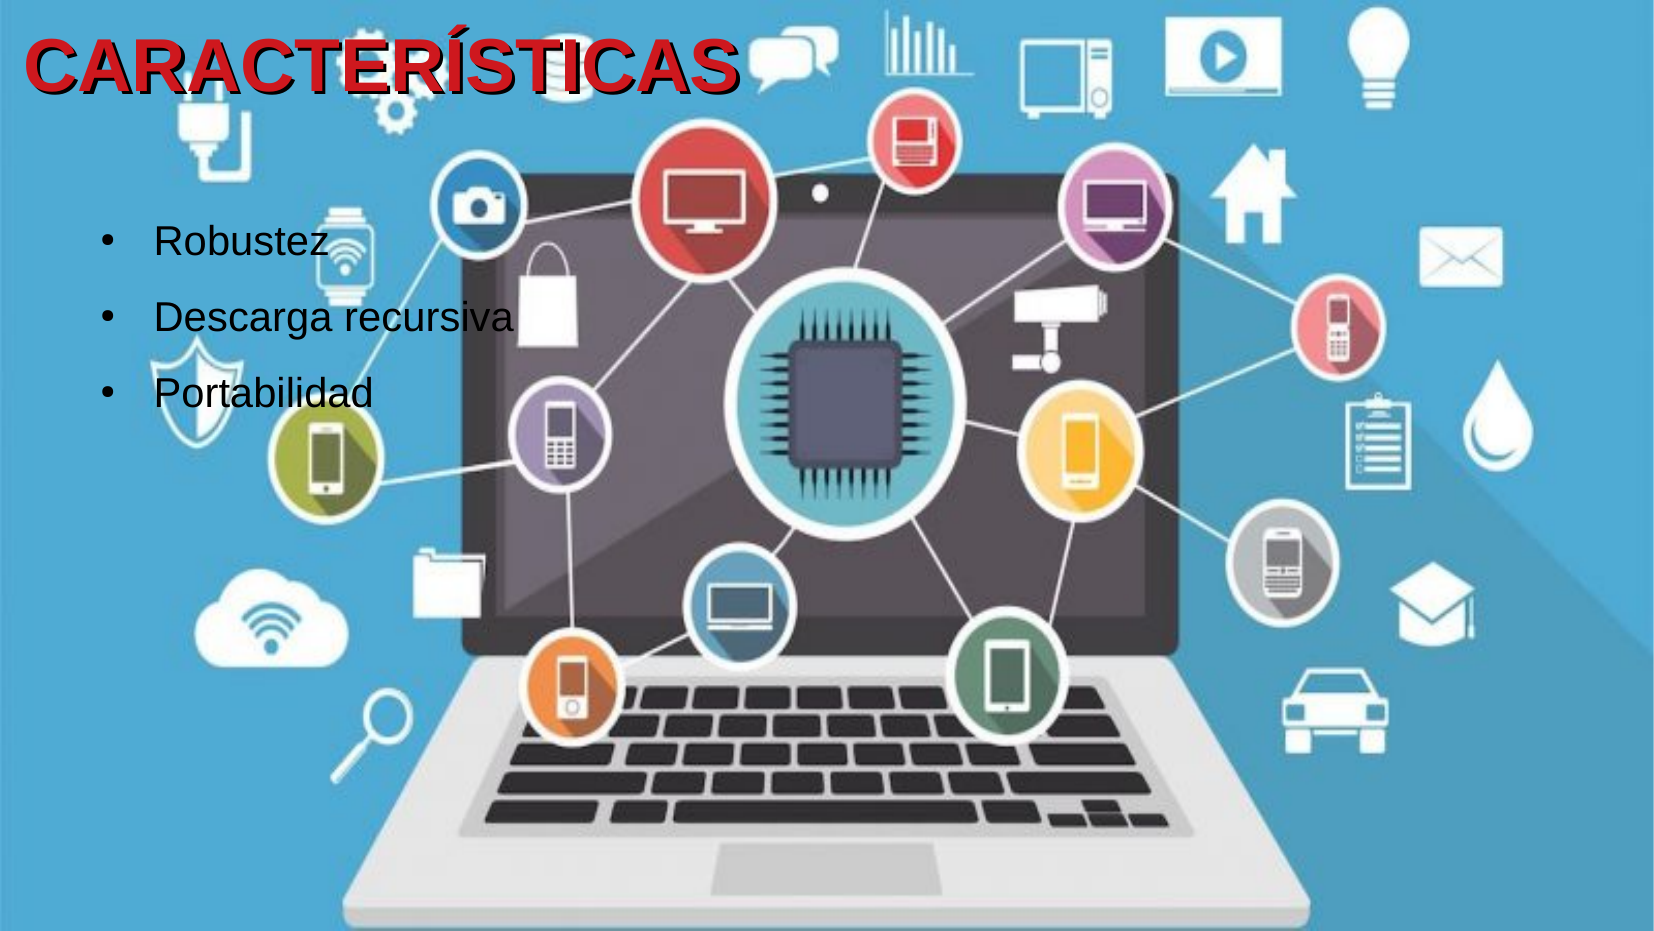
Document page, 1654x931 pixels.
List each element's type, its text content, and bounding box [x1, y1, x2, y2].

picture [0, 0, 1654, 931]
list Robustez Descarga recursiva Portabilidad [82, 217, 809, 757]
title CARACTERÍSTICAS [23, 11, 1589, 119]
